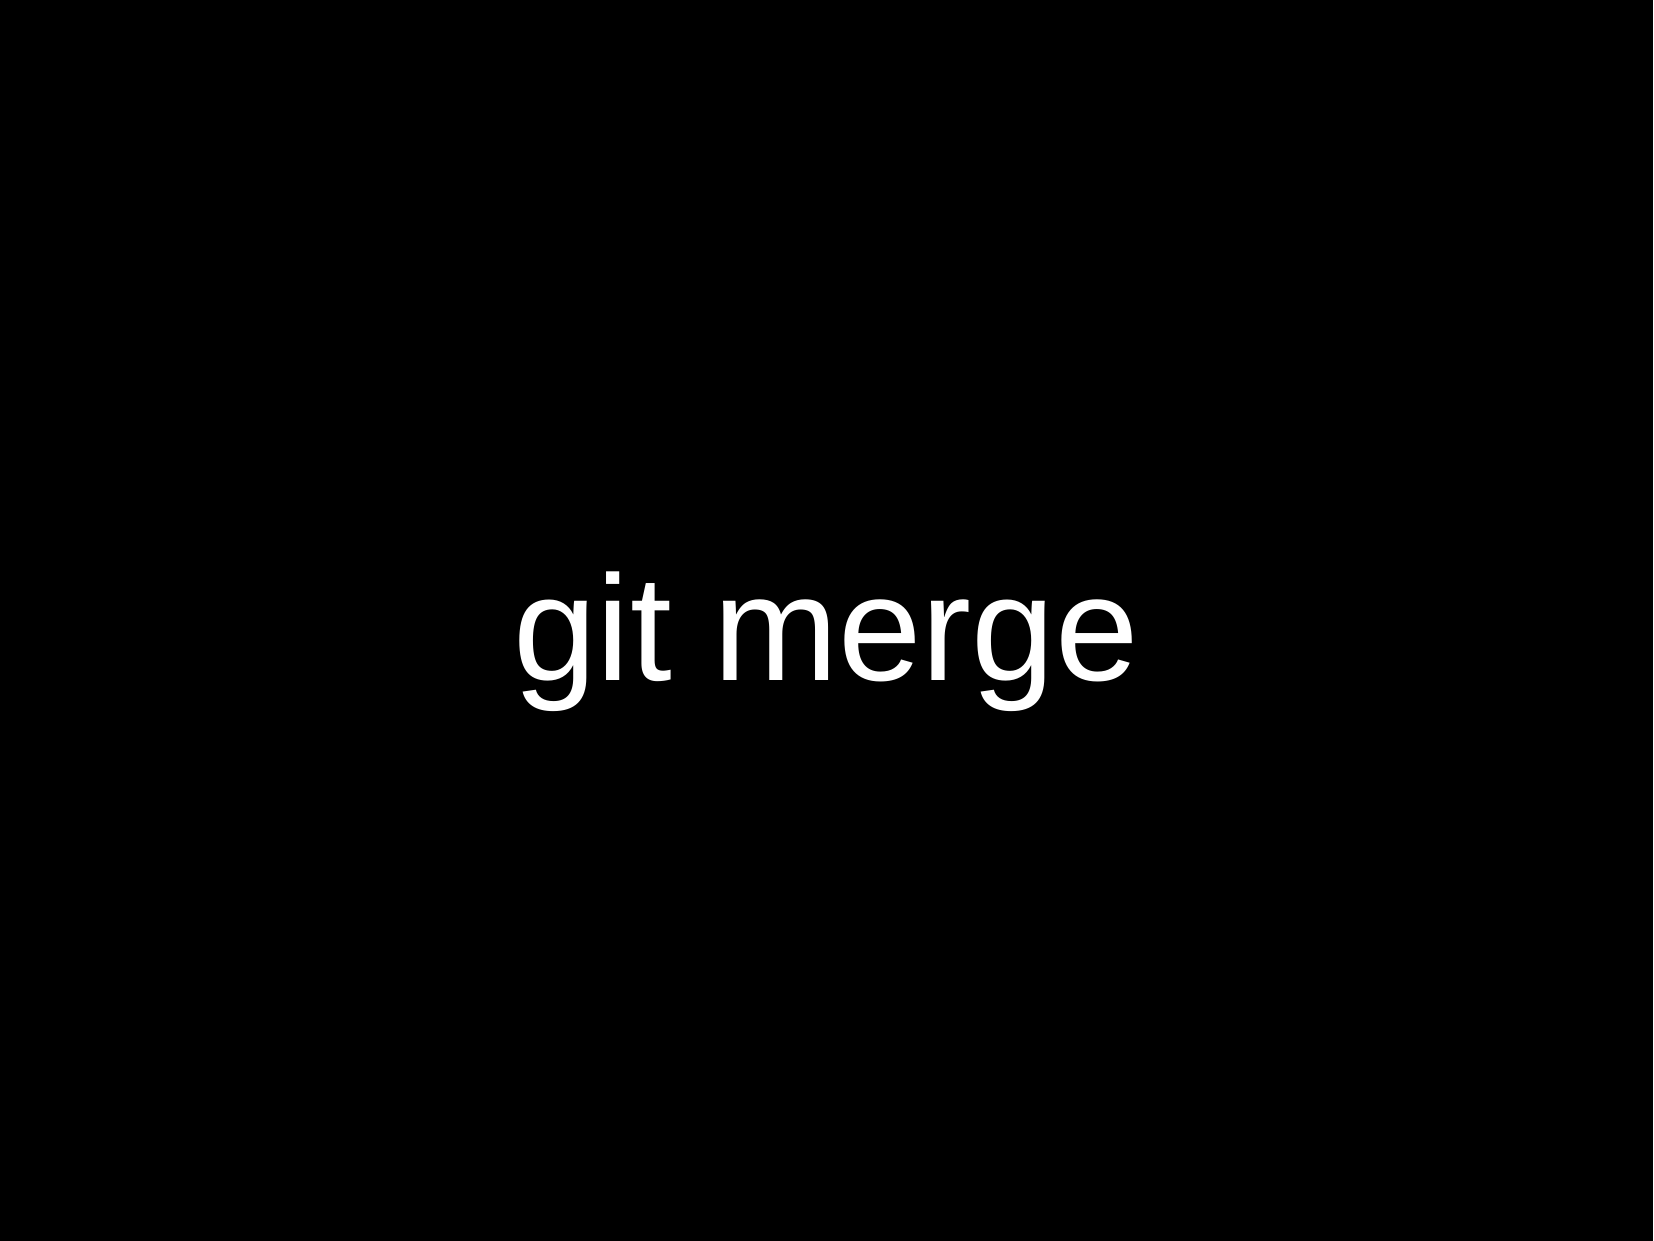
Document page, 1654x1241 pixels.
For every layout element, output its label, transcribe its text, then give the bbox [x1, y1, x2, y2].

title git merge [82, 525, 1571, 733]
